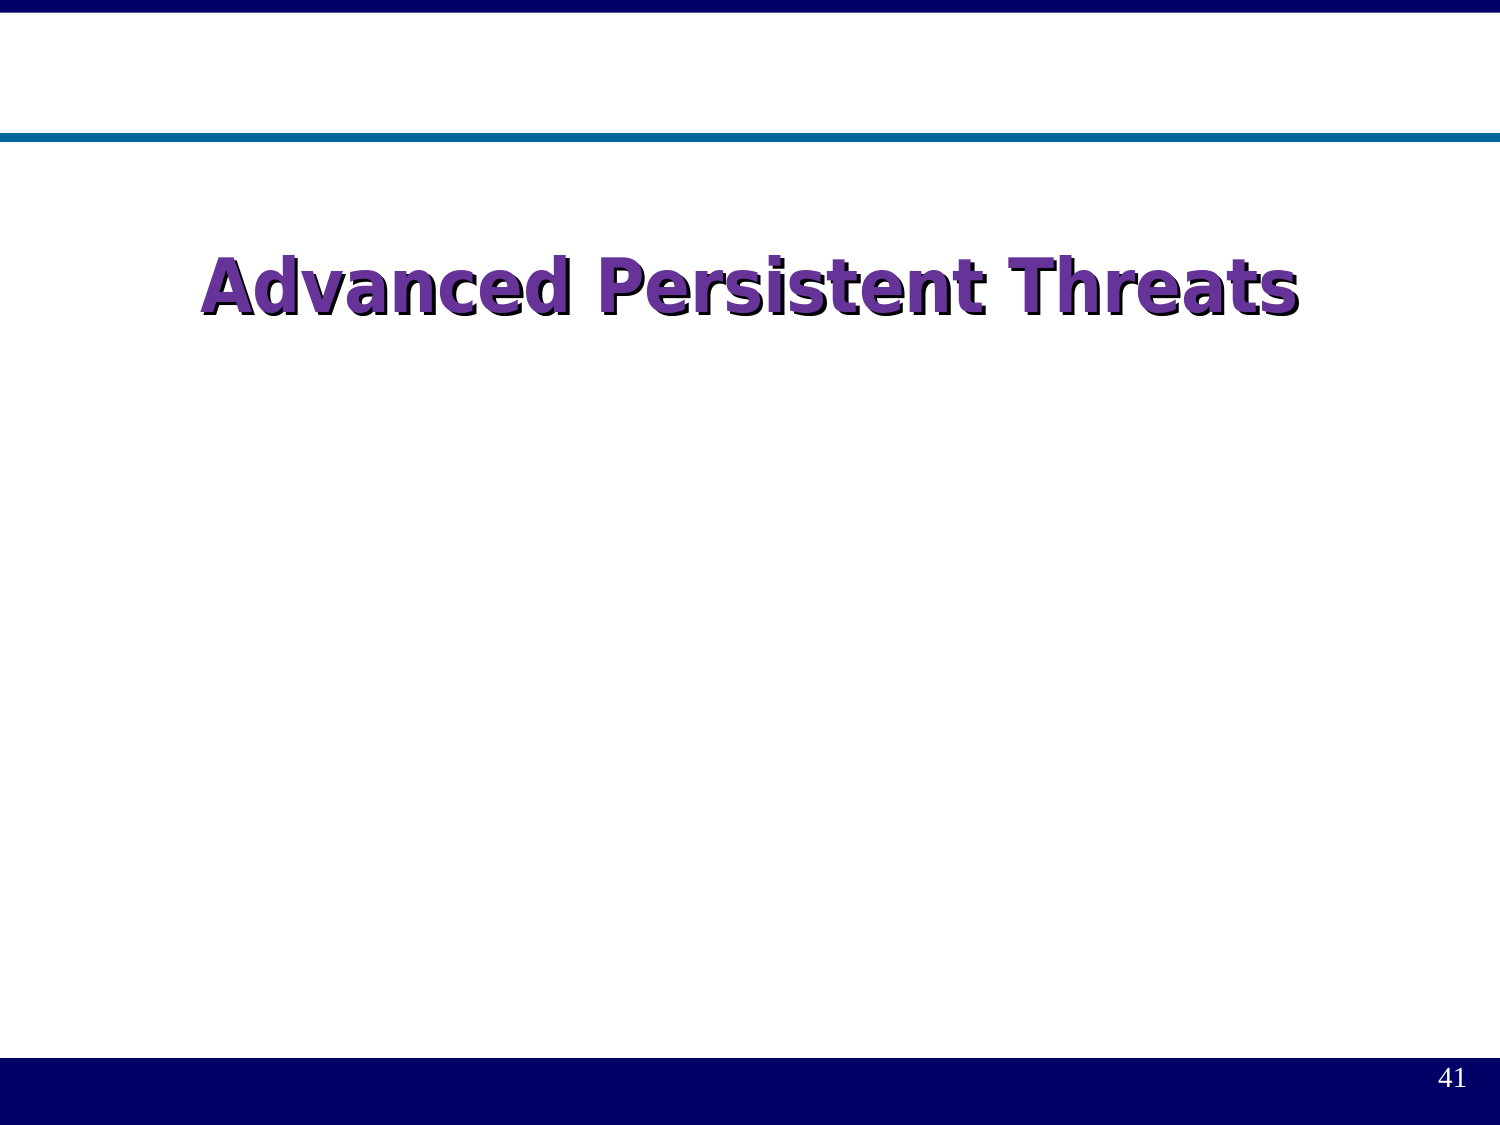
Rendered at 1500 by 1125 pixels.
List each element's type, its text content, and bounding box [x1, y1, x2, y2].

subtitle Advanced Persistent Threats [30, 0, 1471, 580]
